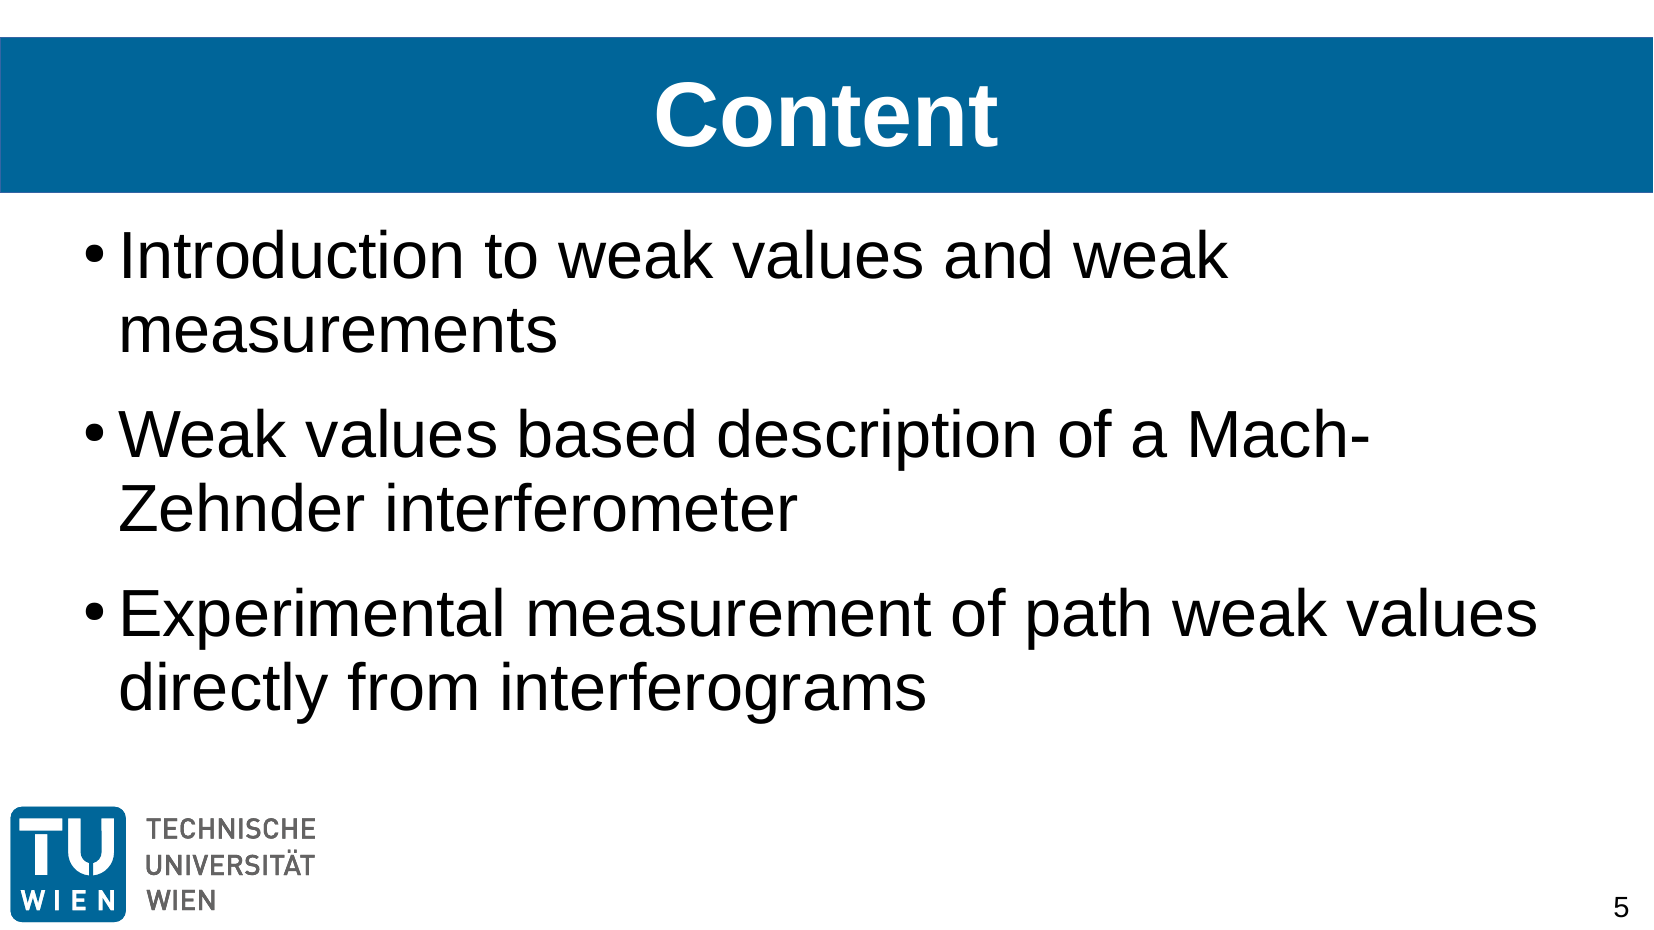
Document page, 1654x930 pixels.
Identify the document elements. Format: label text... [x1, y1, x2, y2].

list Introduction to weak values and weak measurements Weak values based description of a Mach-Zehnder interferometer Experimental measurement of path weak values directly from interferograms [82, 217, 1571, 758]
title Content [0, 37, 1653, 193]
